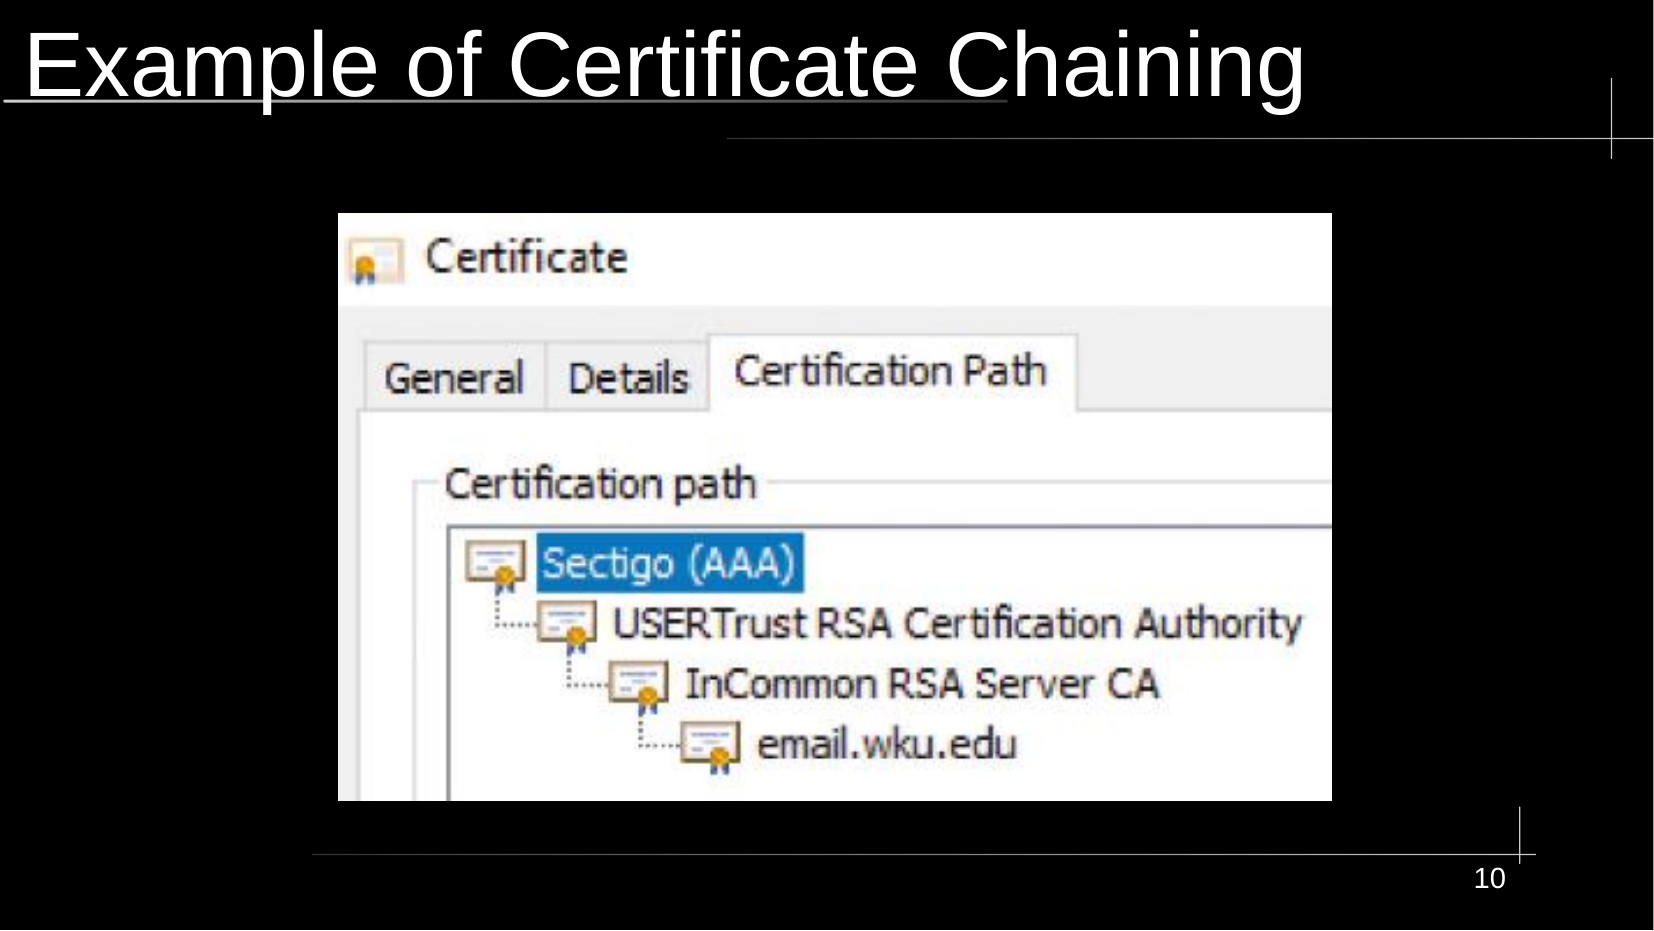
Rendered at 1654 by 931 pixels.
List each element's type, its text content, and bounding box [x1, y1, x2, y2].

picture [338, 213, 1332, 801]
title Example of Certificate Chaining [23, 11, 1589, 119]
